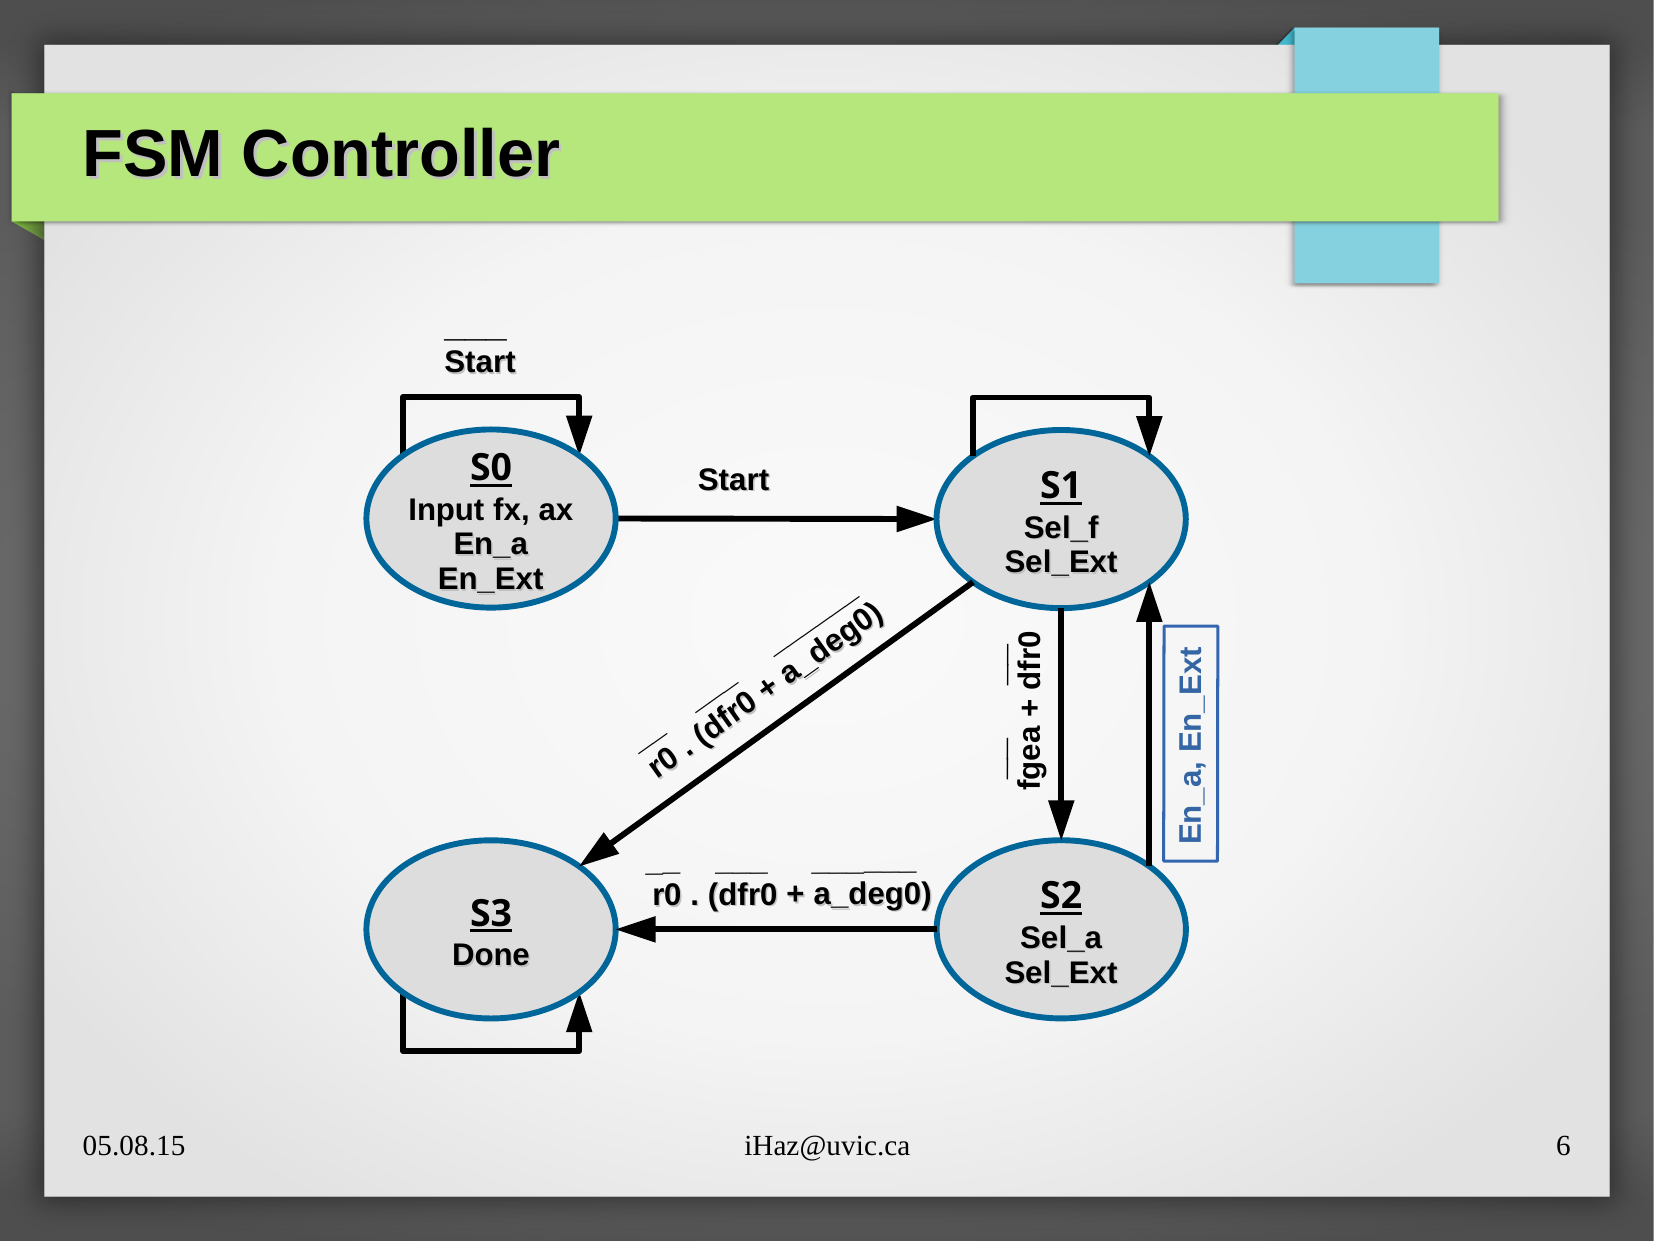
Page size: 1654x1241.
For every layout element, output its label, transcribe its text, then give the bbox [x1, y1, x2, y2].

text_box __ __ fgea + dfr0 [962, 609, 1058, 806]
title FSM Controller [82, 94, 1264, 213]
picture [0, 0, 1654, 1241]
text_box S0 Input fx, ax En_a En_Ext [366, 429, 616, 608]
text_box S3 Done [366, 840, 616, 1019]
text_box __ ___ ______ r0 . (dfr0 + a_deg0) [604, 543, 919, 805]
text_box S2 Sel_a Sel_Ext [936, 840, 1186, 1019]
text_box ___ Start [429, 295, 535, 387]
text_box S1 Sel_f Sel_Ext [936, 429, 1186, 609]
text_box Start [683, 454, 790, 512]
text_box __ ___ ______ r0 . (dfr0 + a_deg0) [630, 833, 954, 927]
text_box En_a, En_Ext [1163, 626, 1218, 862]
